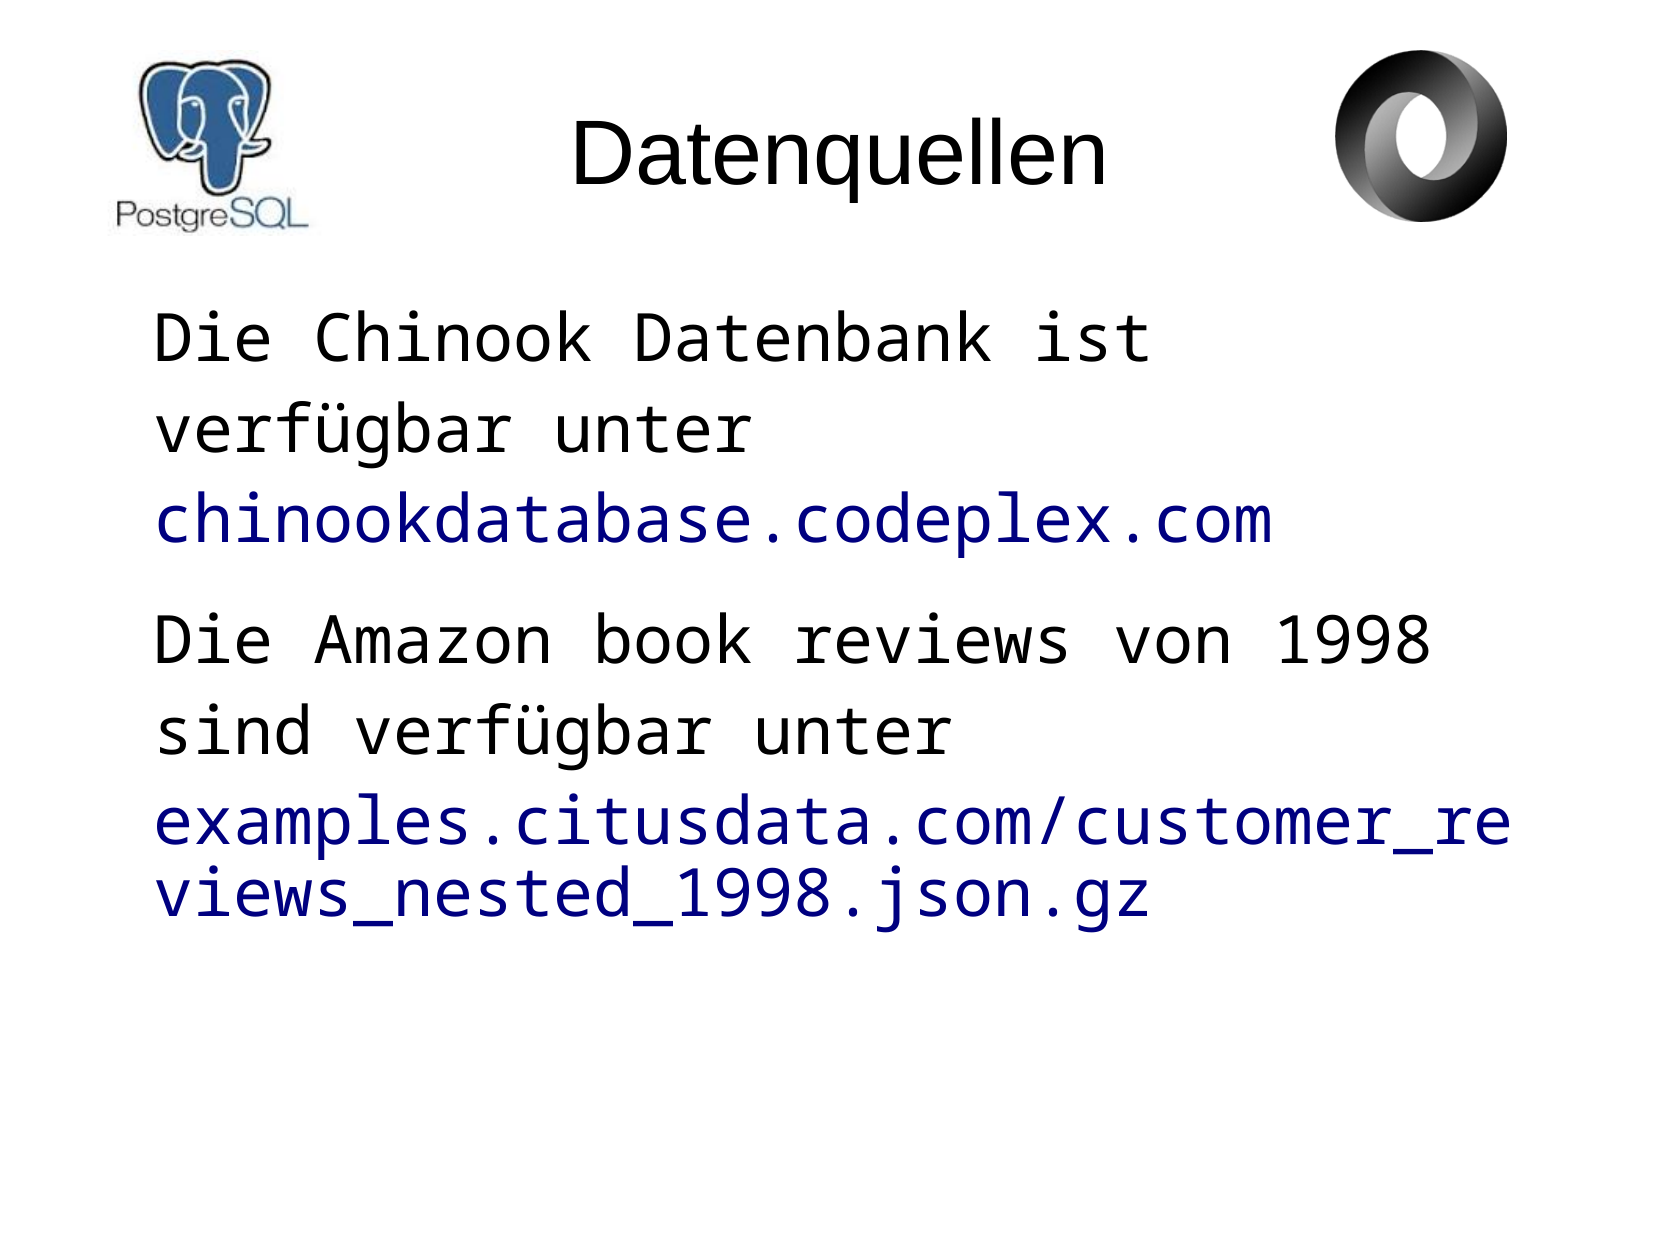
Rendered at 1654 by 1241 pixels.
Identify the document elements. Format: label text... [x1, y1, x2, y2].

list Die Chinook Datenbank ist verfügbar unter chinookdatabase.codeplex.com Die Amazon book reviews von 1998 sind verfügbar unter examples.citusdata.com/customer_reviews_nested_1998.json.gz [82, 290, 1538, 1010]
picture [1335, 50, 1507, 222]
picture [58, 50, 356, 237]
title Datenquellen [82, 49, 1571, 257]
